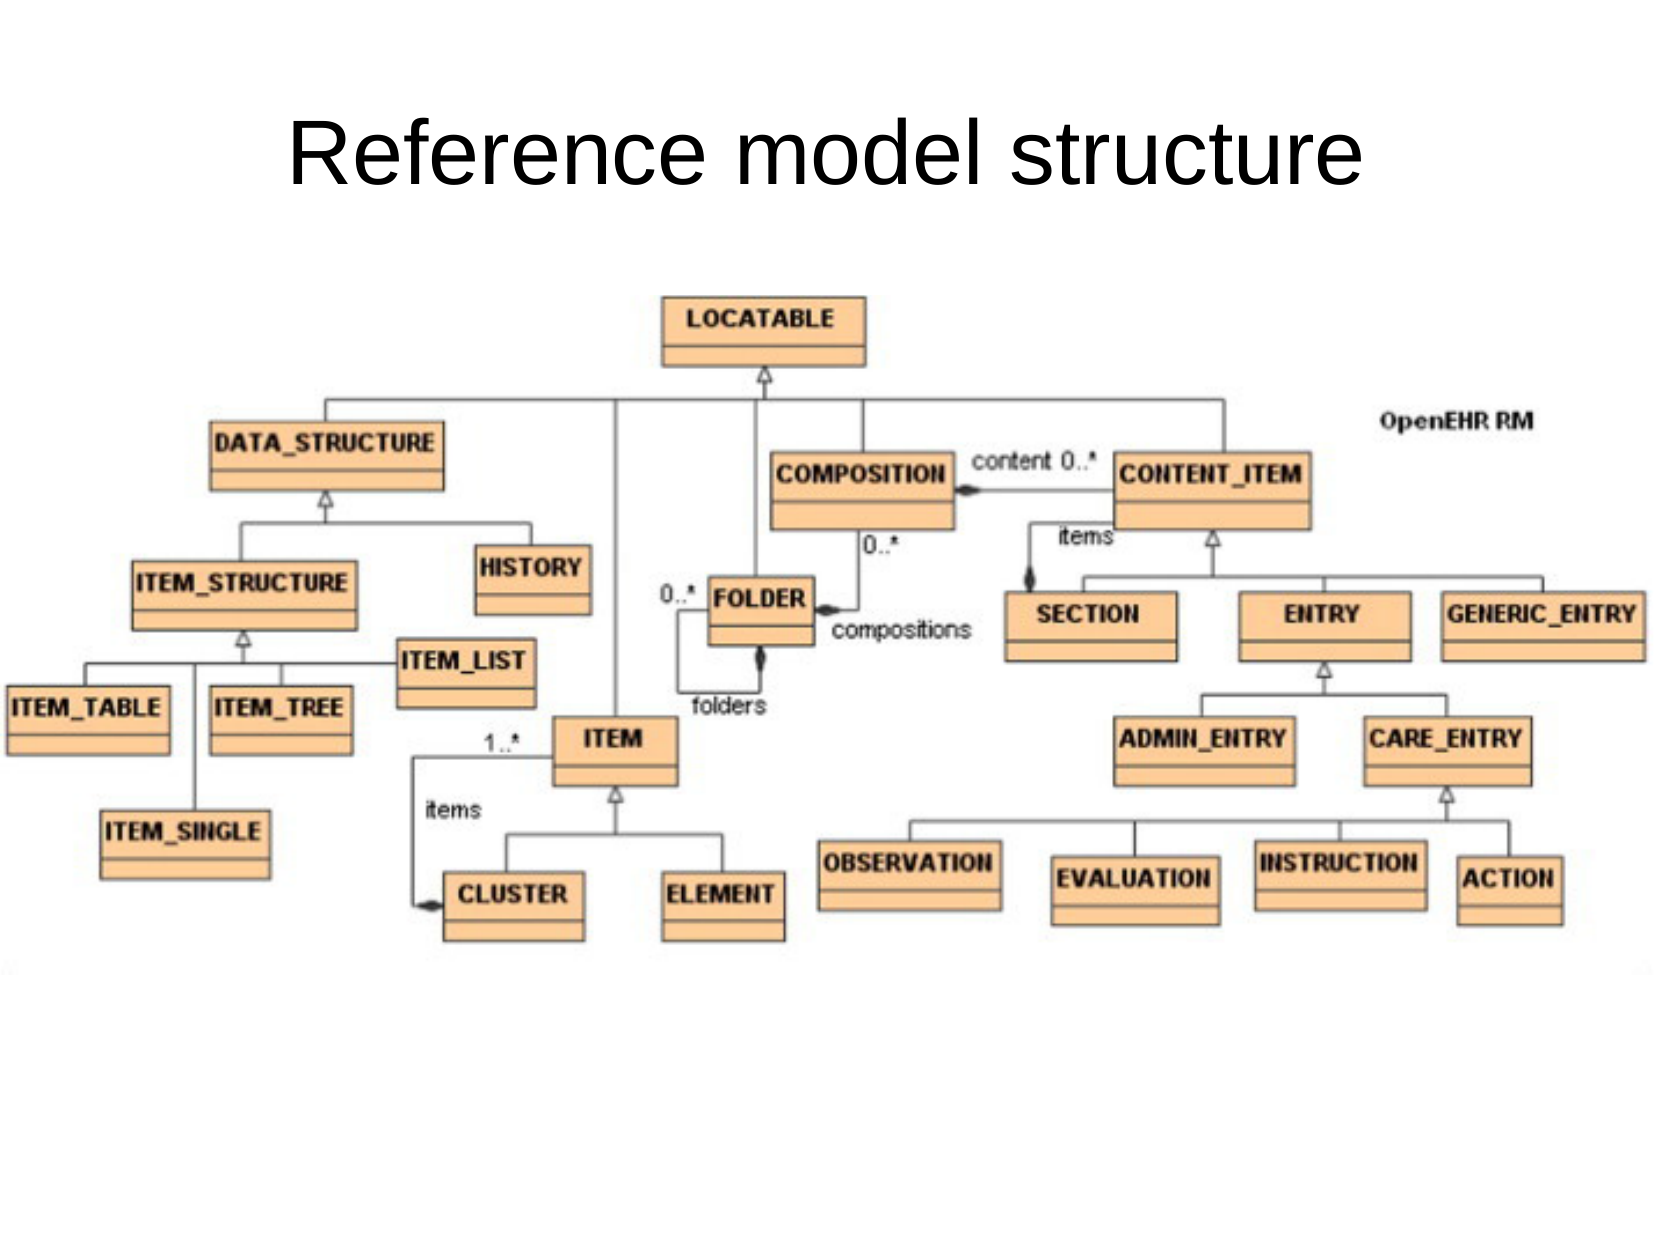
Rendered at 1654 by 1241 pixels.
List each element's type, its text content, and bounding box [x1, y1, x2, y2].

title Reference model structure [82, 49, 1571, 257]
picture [0, 295, 1654, 975]
